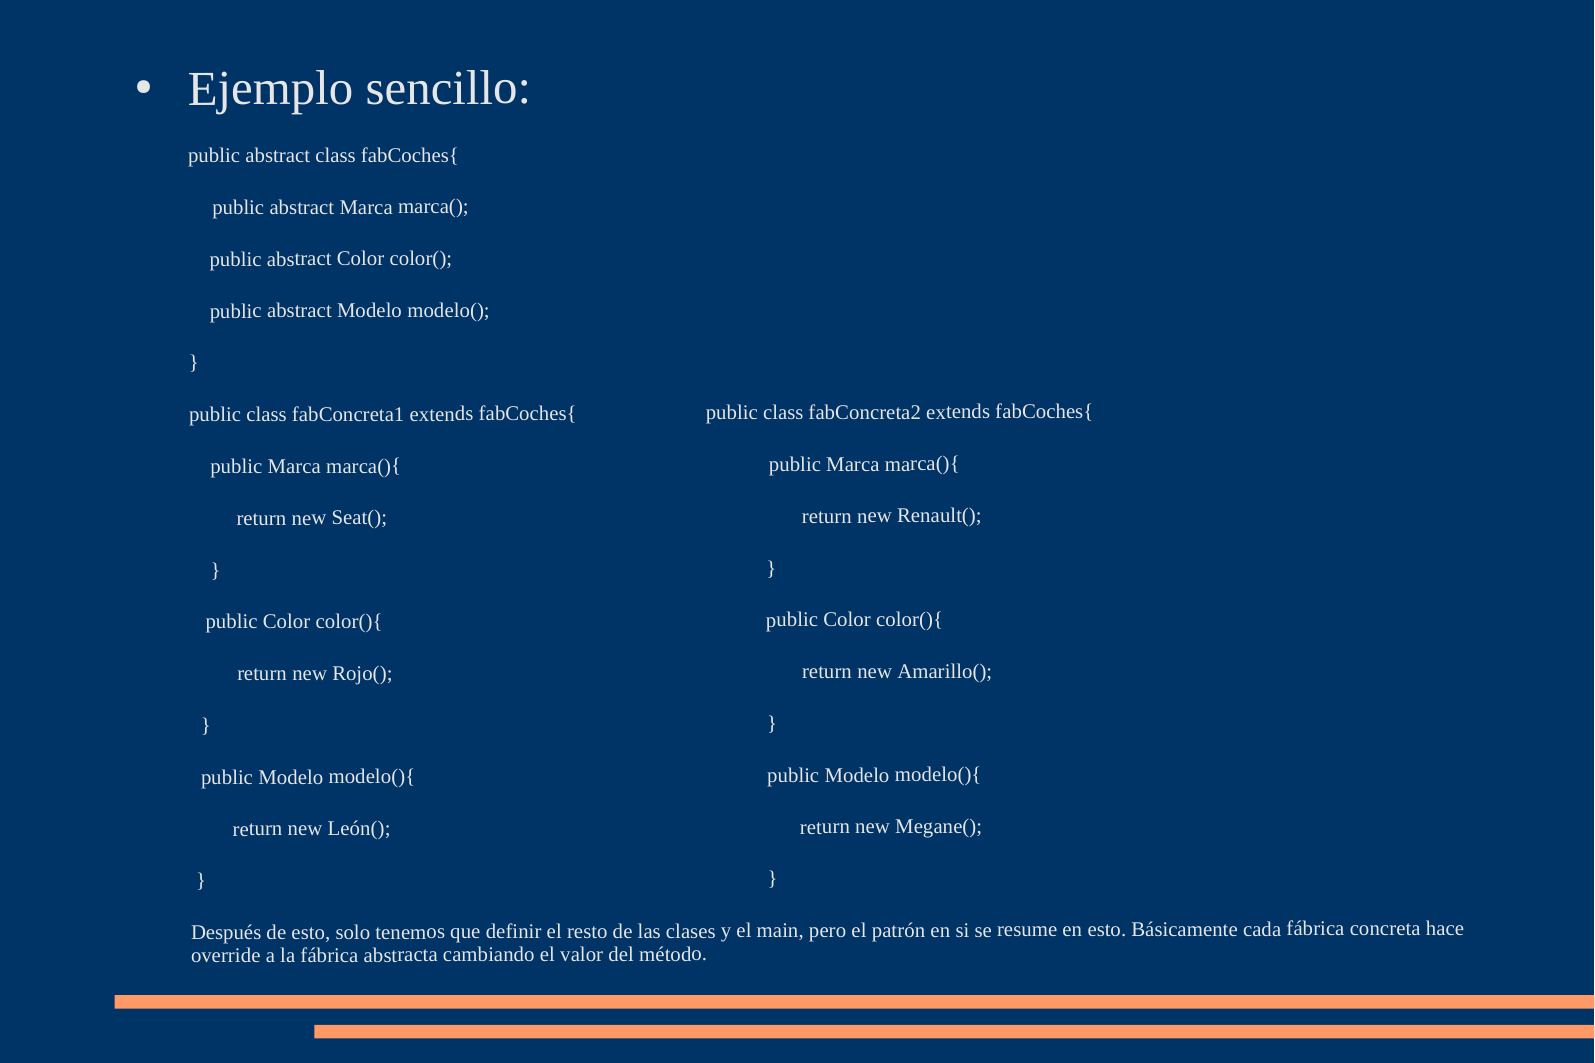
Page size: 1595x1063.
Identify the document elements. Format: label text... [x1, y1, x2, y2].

list Ejemplo sencillo: public abstract class fabCoches{ public abstract Marca marca(); public abstract Color color(); public abstract Modelo modelo(); } public class fabConcreta1 extends fabCoches{ public class fabConcreta2 extends fabCoches{ public Marca marca(){ public Marca marca(){ return new Seat(); return new Renault(); } } public Color color(){ public Color color(){ return new Rojo(); return new Amarillo(); } } public Modelo modelo(){ public Modelo modelo(){ return new León(); return new Megane(); } } Después de esto, solo tenemos que definir el resto de las clases y el main, pero el patrón en si se resume en esto. Básicamente cada fábrica concreta hace override a la fábrica abstracta cambiando el valor del método. [116, 56, 1509, 1063]
